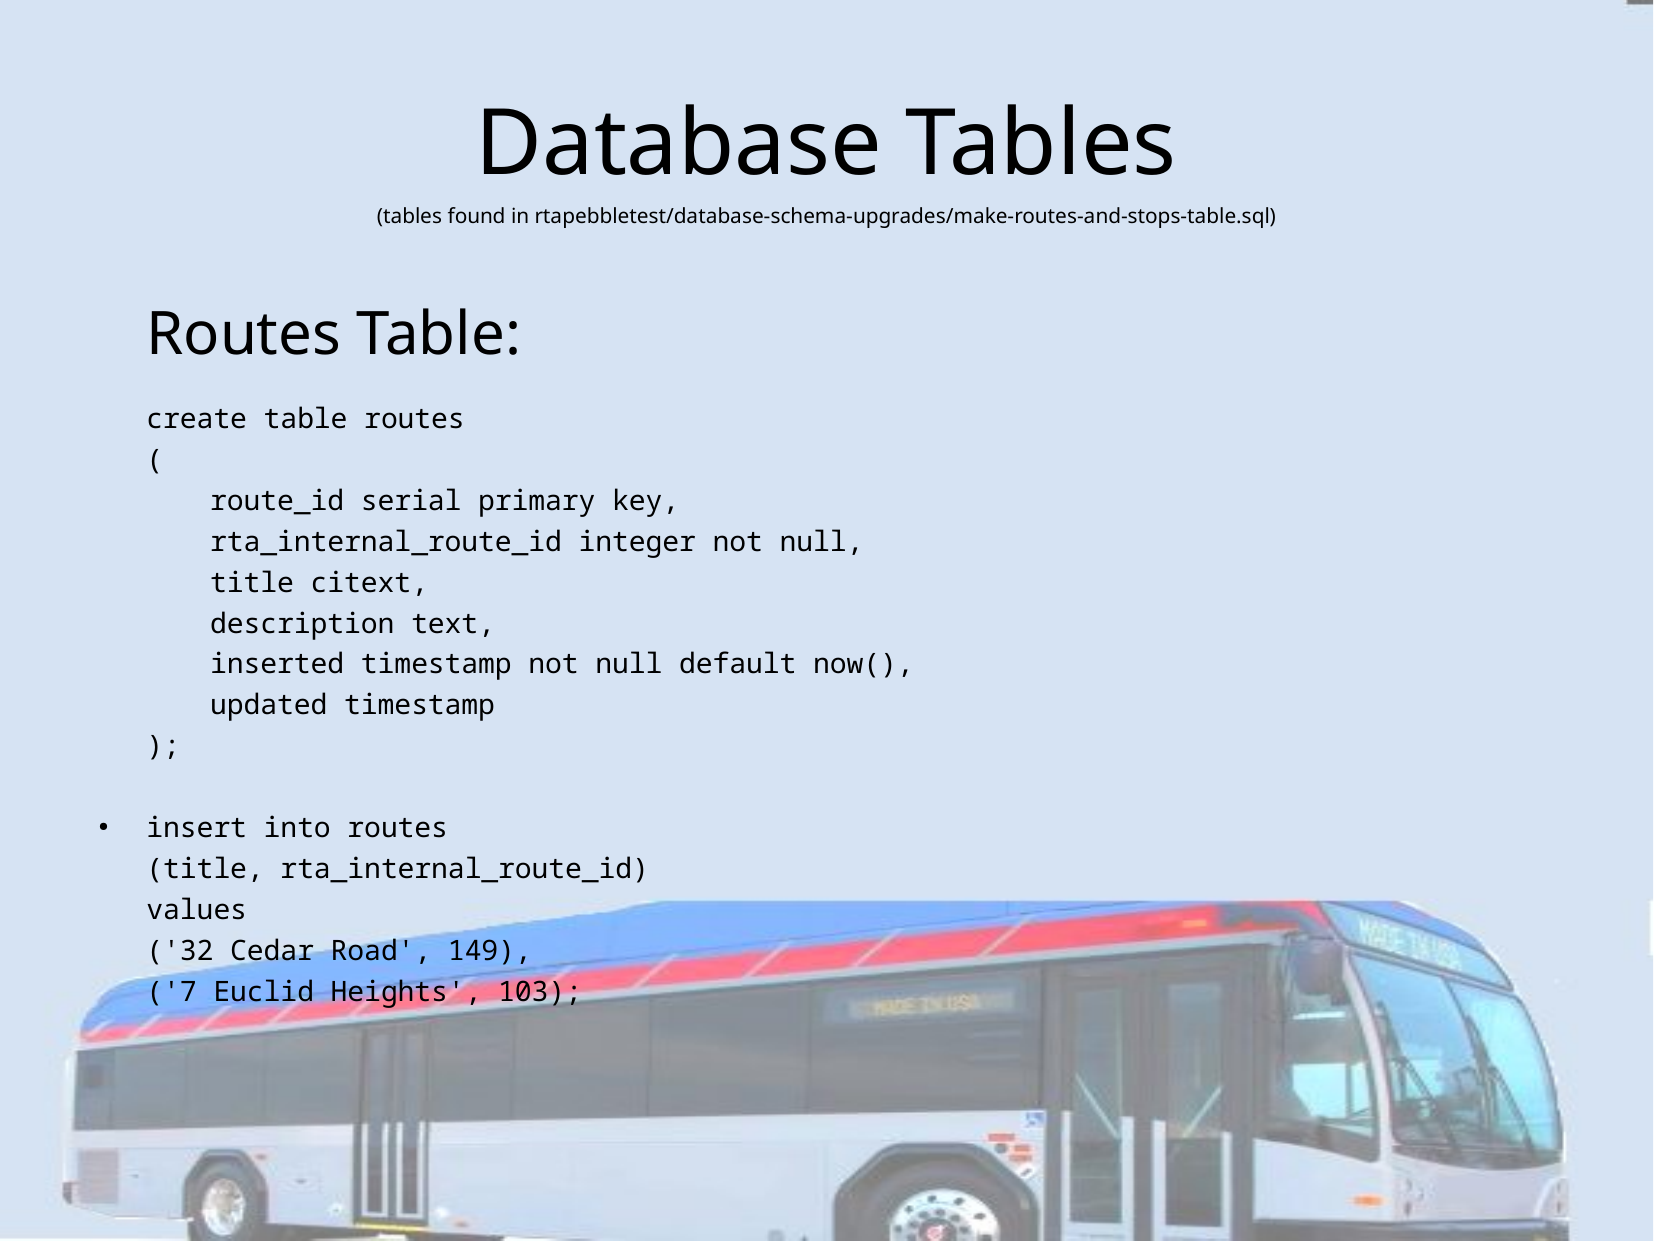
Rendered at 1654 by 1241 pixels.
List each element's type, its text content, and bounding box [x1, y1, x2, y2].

list Routes Table: create table routes ( route_id serial primary key, rta_internal_route_id integer not null, title citext, description text, inserted timestamp not null default now(), updated timestamp ); insert into routes (title, rta_internal_route_id) values ('32 Cedar Road', 149), ('7 Euclid Heights', 103); [82, 290, 1571, 1010]
picture [0, 0, 1654, 1241]
title Database Tables (tables found in rtapebbletest/database-schema-upgrades/make-routes-and-stops-table.sql) [82, 49, 1571, 257]
